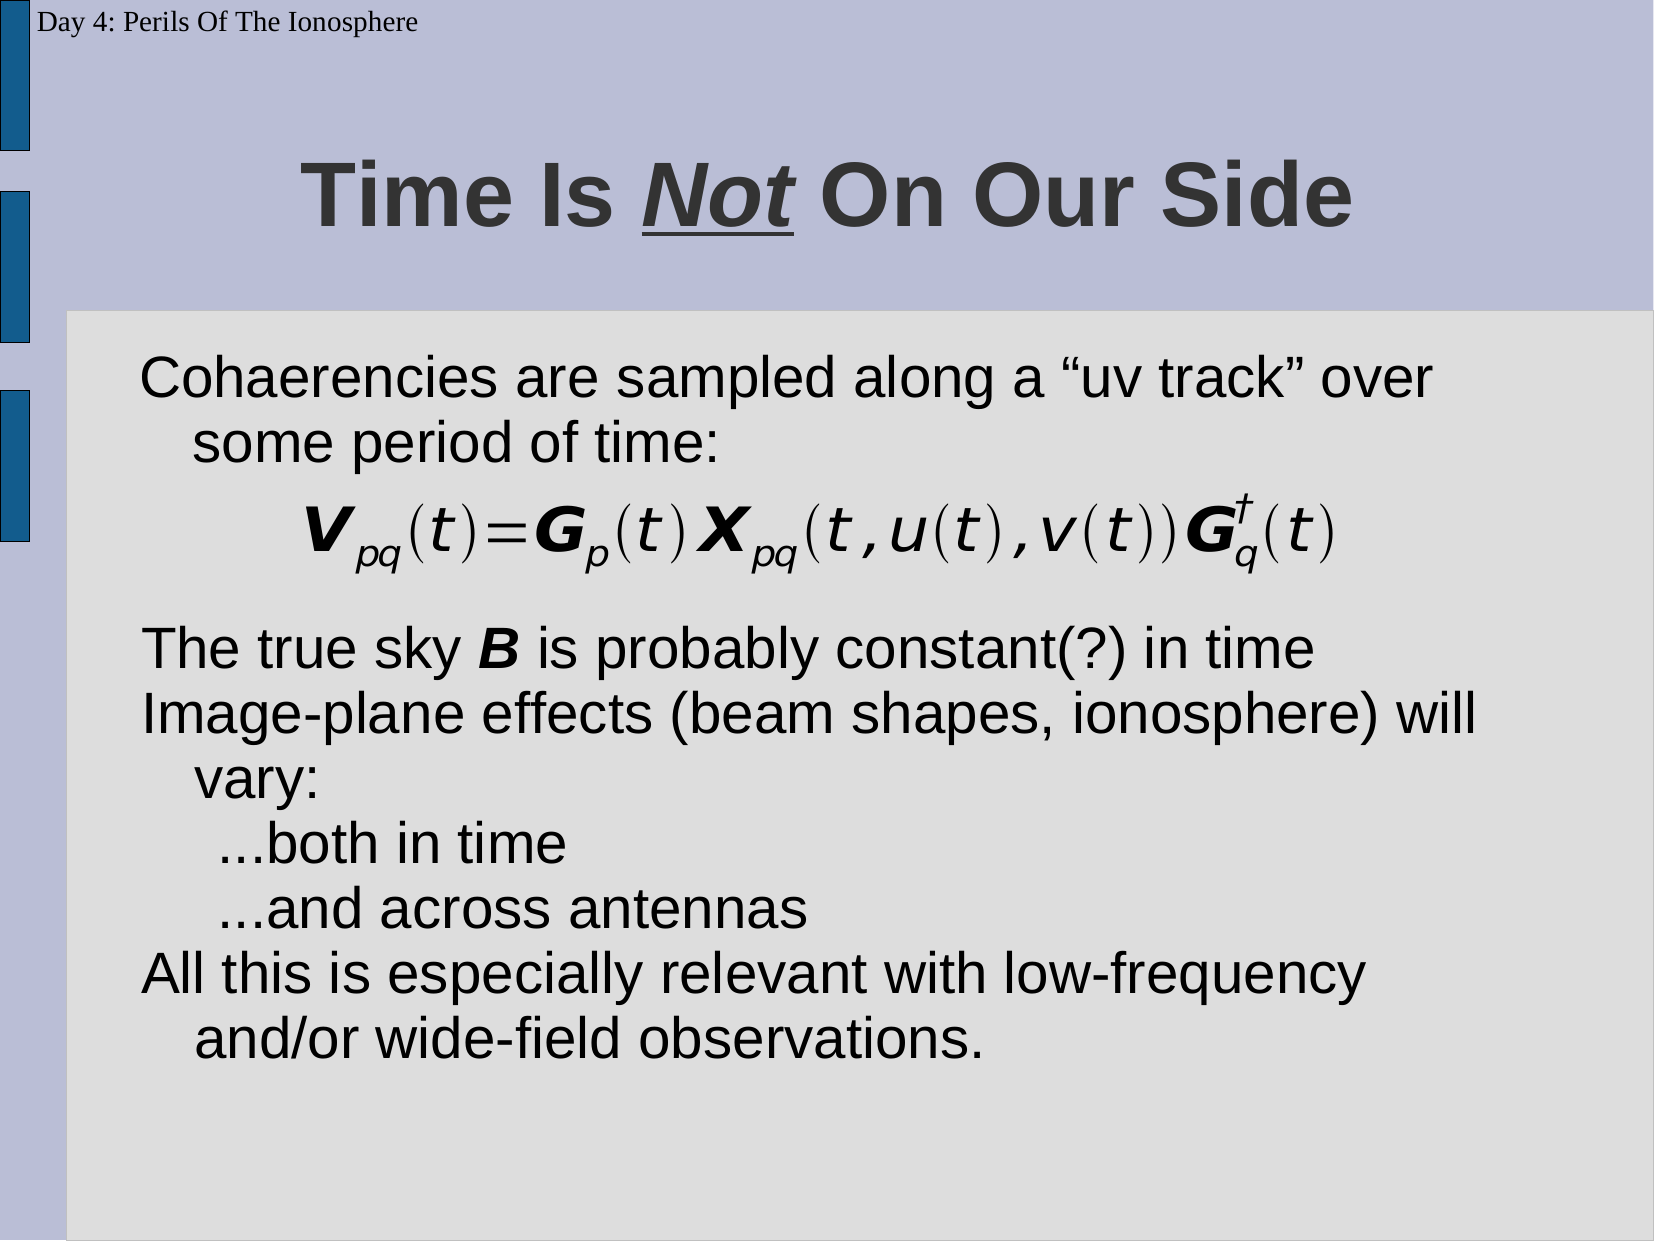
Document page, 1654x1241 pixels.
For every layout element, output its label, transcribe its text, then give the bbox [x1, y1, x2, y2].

list Cohaerencies are sampled along a “uv track” over some period of time: [121, 344, 1534, 532]
list The true sky B is probably constant(?) in time Image-plane effects (beam shapes, ionosphere) will vary: ...both in time ...and across antennas All this is especially relevant with low-frequency and/or wide-field observations. [123, 615, 1536, 1090]
title Time Is Not On Our Side [121, 91, 1534, 299]
chart [295, 532, 1343, 576]
